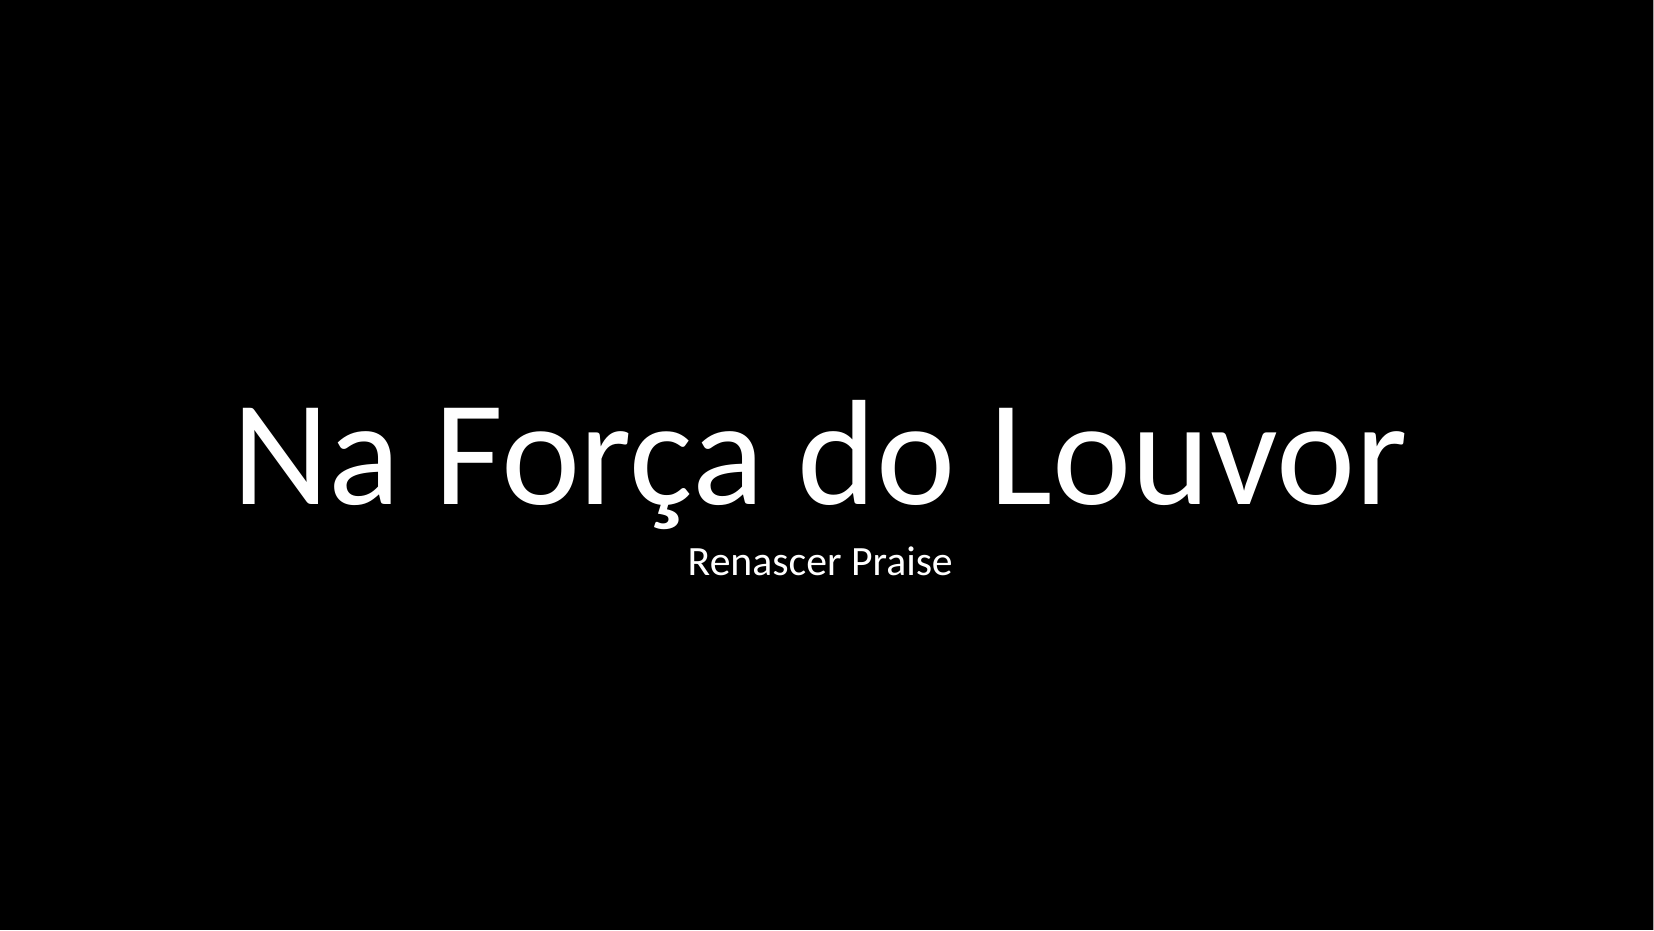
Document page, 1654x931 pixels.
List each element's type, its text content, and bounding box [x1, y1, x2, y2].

title Na Força do Louvor Renascer Praise [25, 37, 1615, 901]
